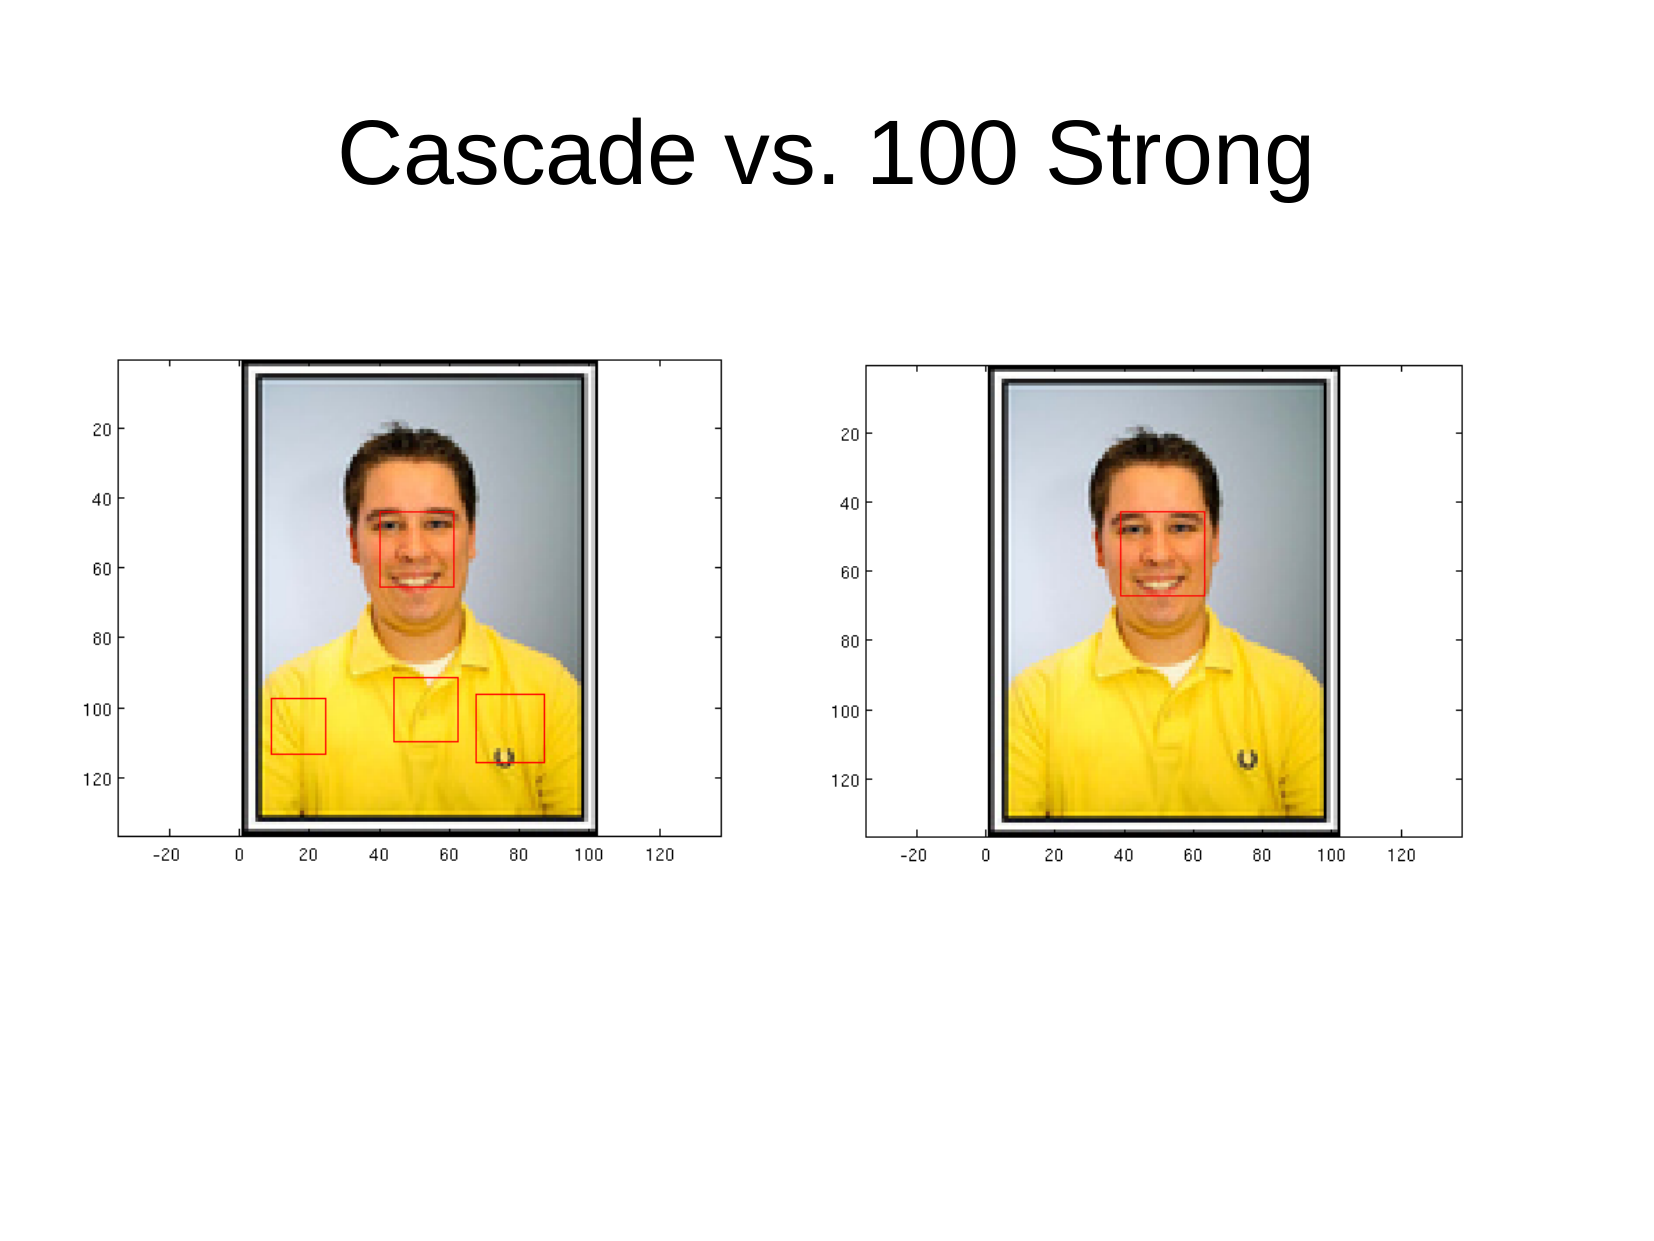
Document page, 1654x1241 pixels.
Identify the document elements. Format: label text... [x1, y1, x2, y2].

picture [16, 315, 1536, 901]
title Cascade vs. 100 Strong [82, 49, 1571, 257]
